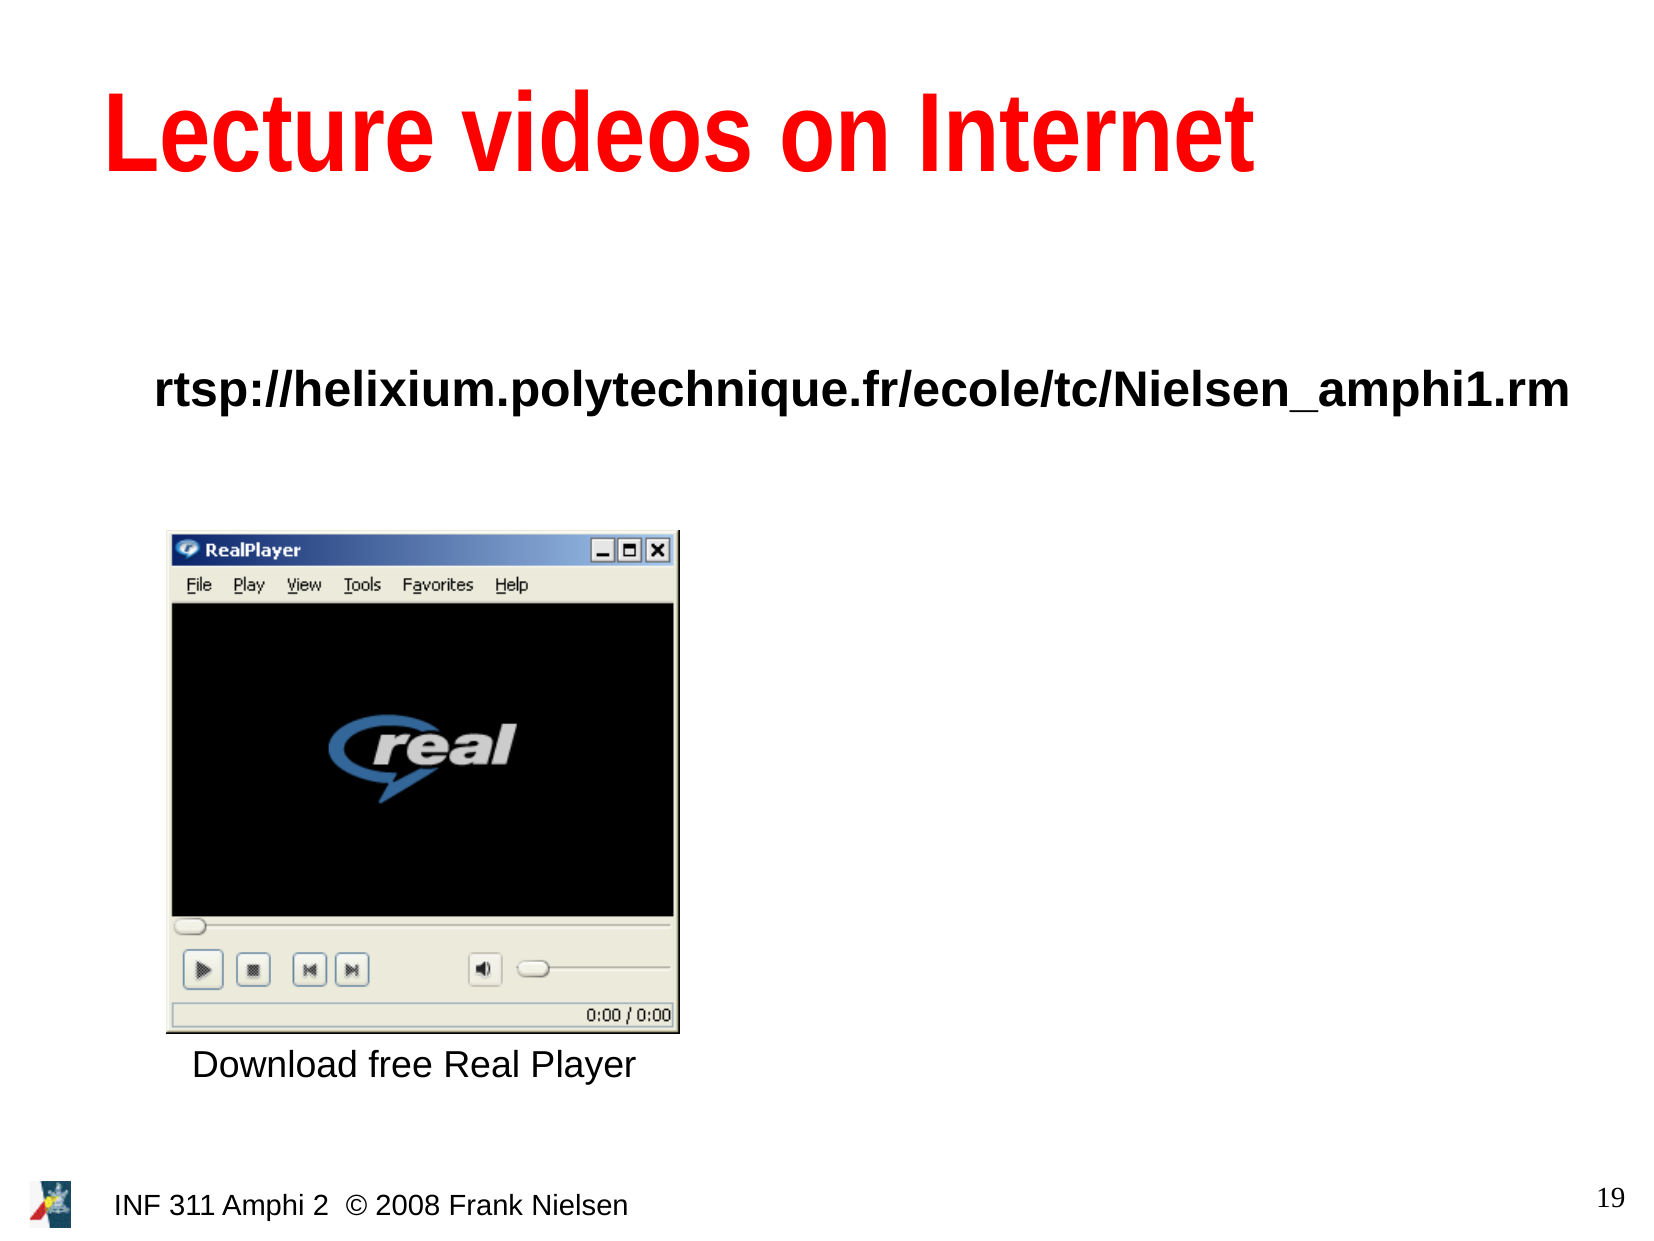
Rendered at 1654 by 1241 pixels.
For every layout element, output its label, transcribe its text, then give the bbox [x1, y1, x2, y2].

picture [29, 1181, 71, 1228]
text_box rtsp://helixium.polytechnique.fr/ecole/tc/Nielsen_amphi1.rm [118, 354, 1587, 427]
picture [166, 530, 680, 1034]
text_box Lecture videos on Internet [88, 59, 1654, 207]
text_box Download free Real Player [177, 1035, 651, 1093]
